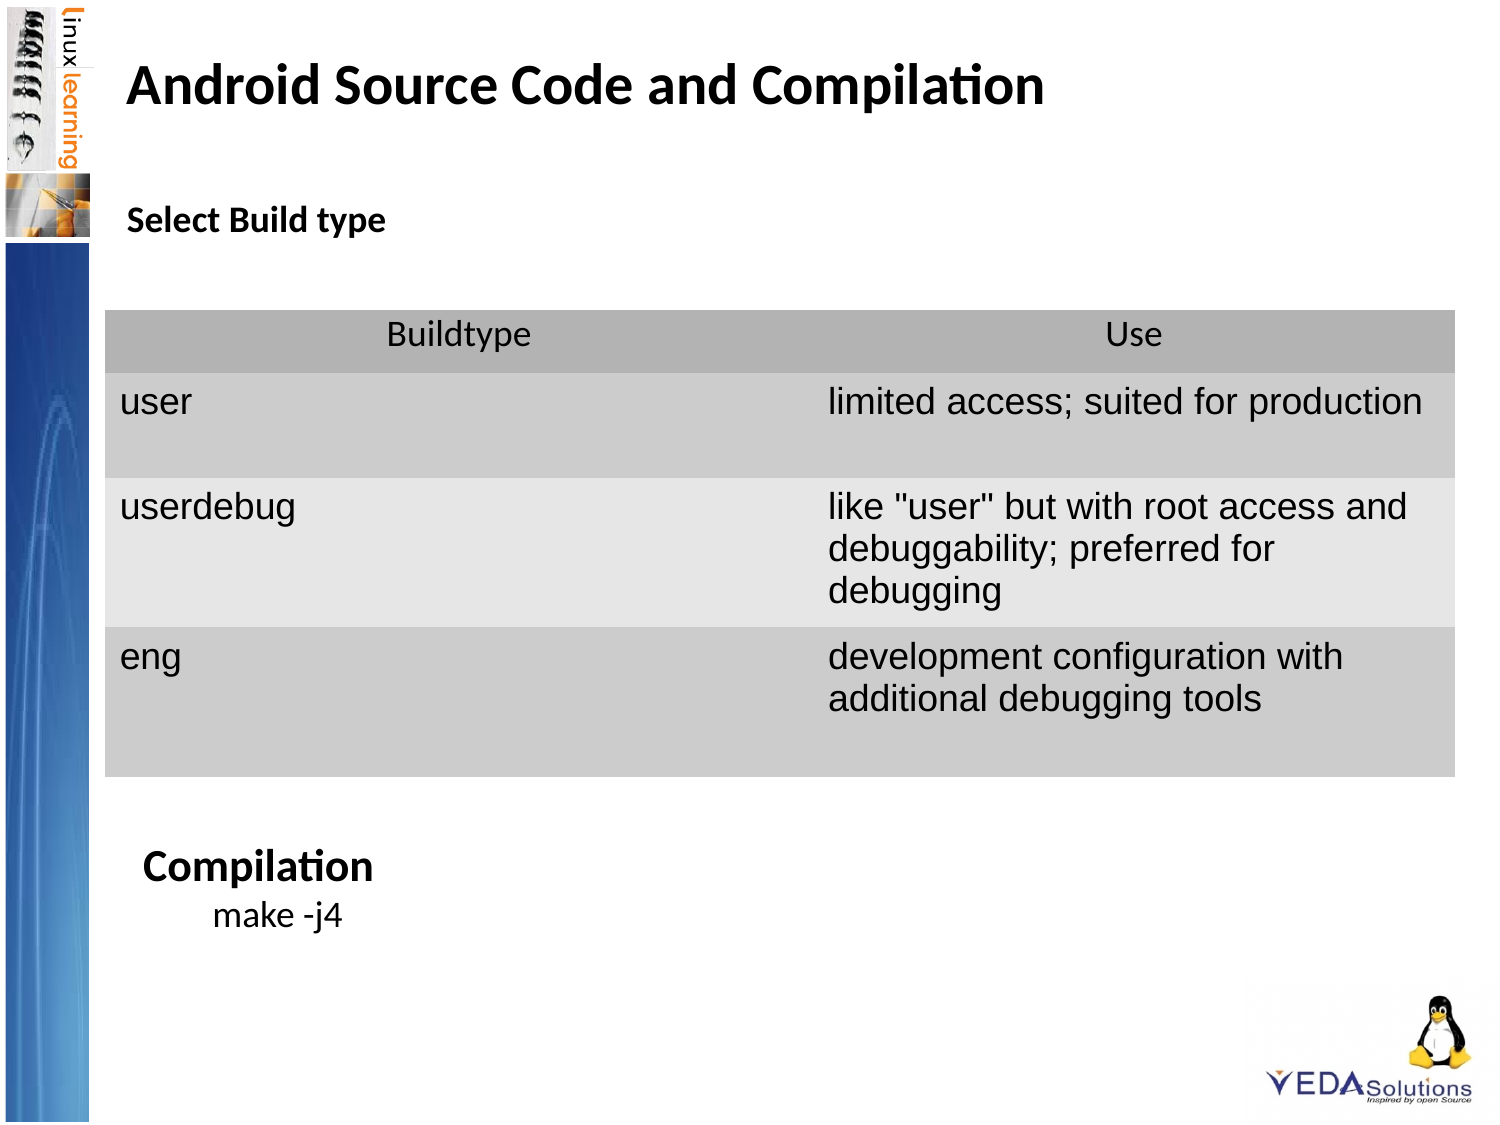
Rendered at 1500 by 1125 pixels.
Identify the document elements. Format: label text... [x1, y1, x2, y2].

table_cell limited access; suited for production [813, 373, 1455, 478]
table_cell development configuration with additional debugging tools [813, 627, 1455, 777]
table_cell userdebug [105, 478, 813, 627]
table_header Use [813, 310, 1455, 373]
text_box Select Build type Compilation make -j4 [112, 143, 1444, 310]
table_header Buildtype [105, 310, 813, 373]
table_cell eng [105, 627, 813, 777]
picture [5, 0, 97, 237]
table_cell like "user" but with root access and debuggability; preferred for debugging [813, 478, 1455, 627]
picture [1245, 977, 1500, 1125]
table_cell user [105, 373, 813, 478]
picture [5, 243, 89, 1122]
text_box Android Source Code and Compilation [112, 39, 1425, 143]
text_box Select Build type Compilation make -j4 [112, 777, 1444, 952]
